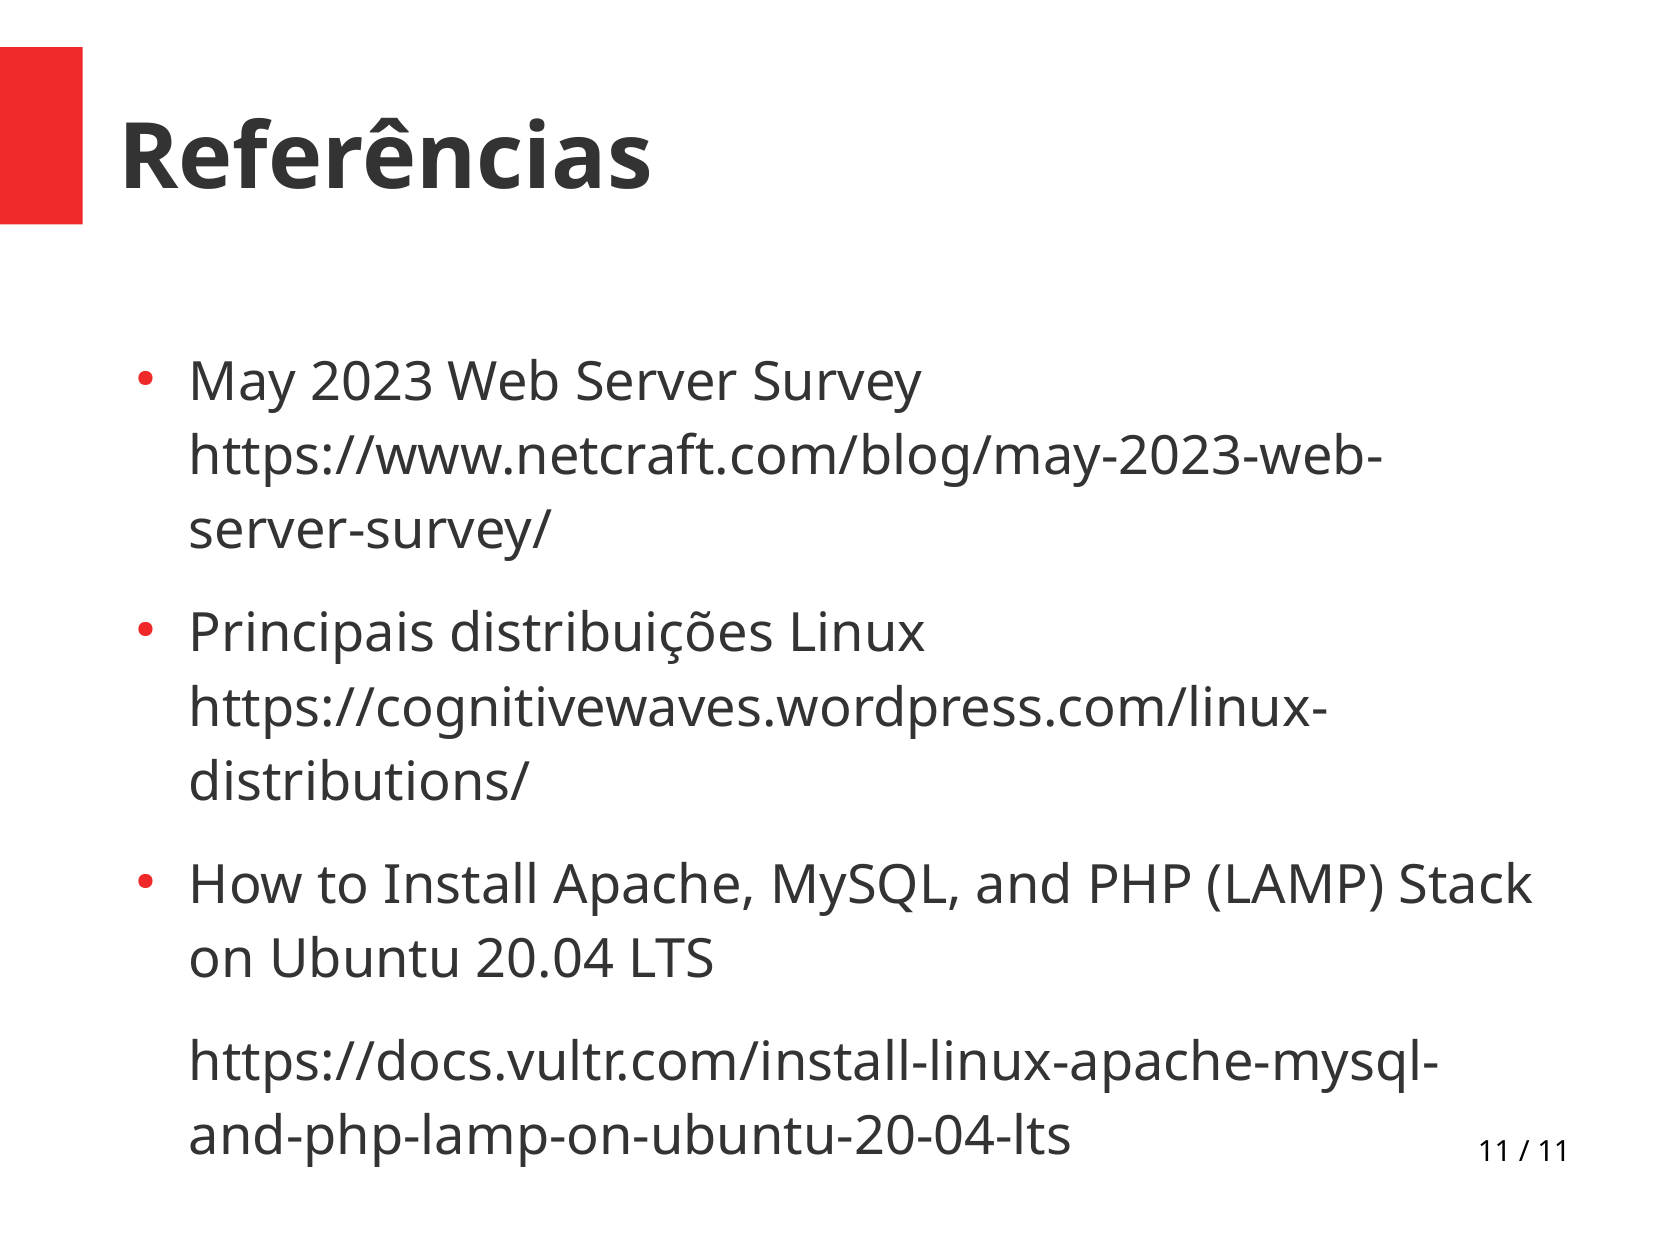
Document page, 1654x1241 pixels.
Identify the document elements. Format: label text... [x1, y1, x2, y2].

title Referências [118, 49, 1571, 257]
list May 2023 Web Server Survey https://www.netcraft.com/blog/may-2023-web-server-survey/ Principais distribuições Linux https://cognitivewaves.wordpress.com/linux-distributions/ How to Install Apache, MySQL, and PHP (LAMP) Stack on Ubuntu 20.04 LTS https://docs.vultr.com/install-linux-apache-mysql-and-php-lamp-on-ubuntu-20-04-lts [118, 342, 1536, 1062]
